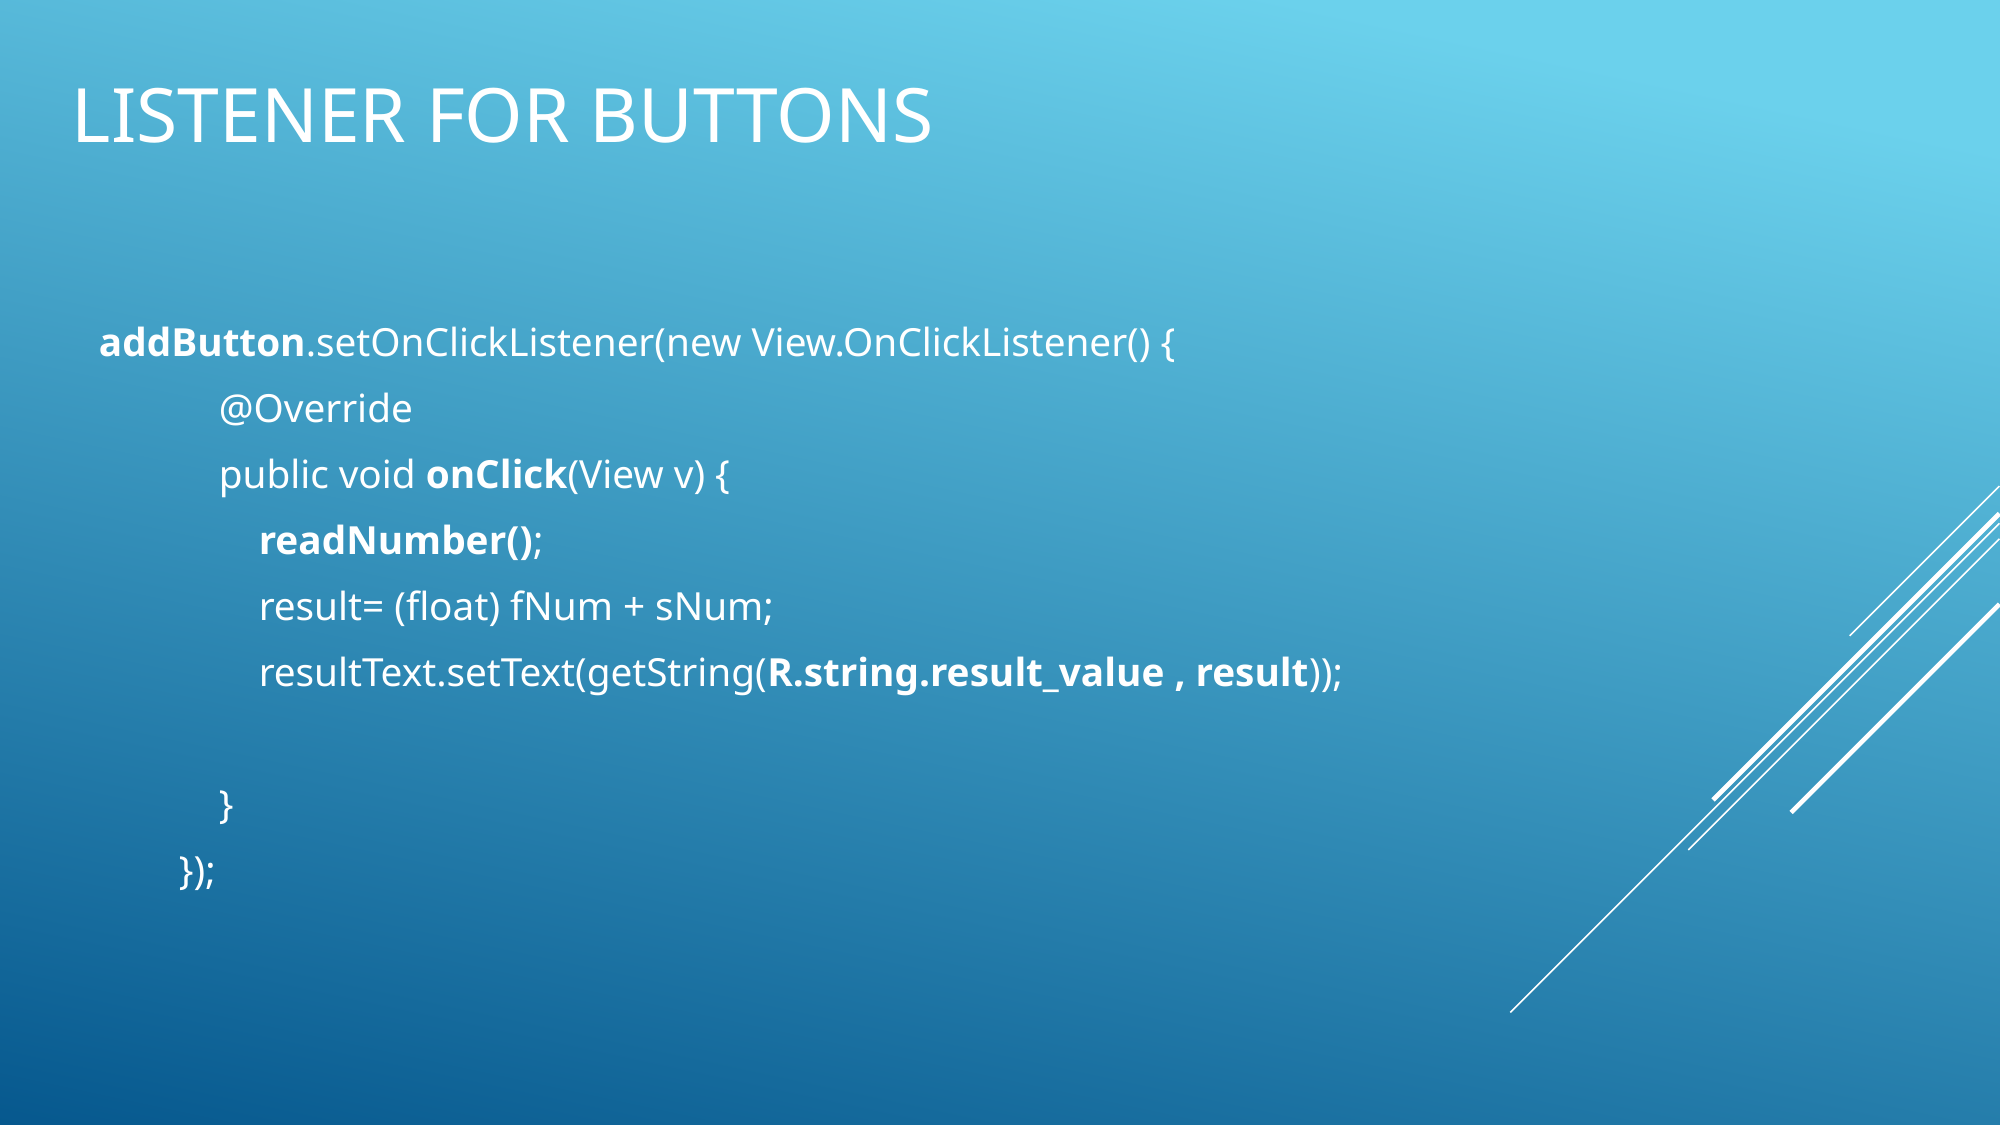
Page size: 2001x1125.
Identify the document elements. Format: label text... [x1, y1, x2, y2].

title Listener for buttons [56, 0, 1568, 237]
list addButton.setOnClickListener(new View.OnClickListener() { @Override public void onClick(View v) { readNumber(); result= (float) fNum + sNum; resultText.setText(getString(R.string.result_value , result)); } }); [83, 308, 1484, 902]
